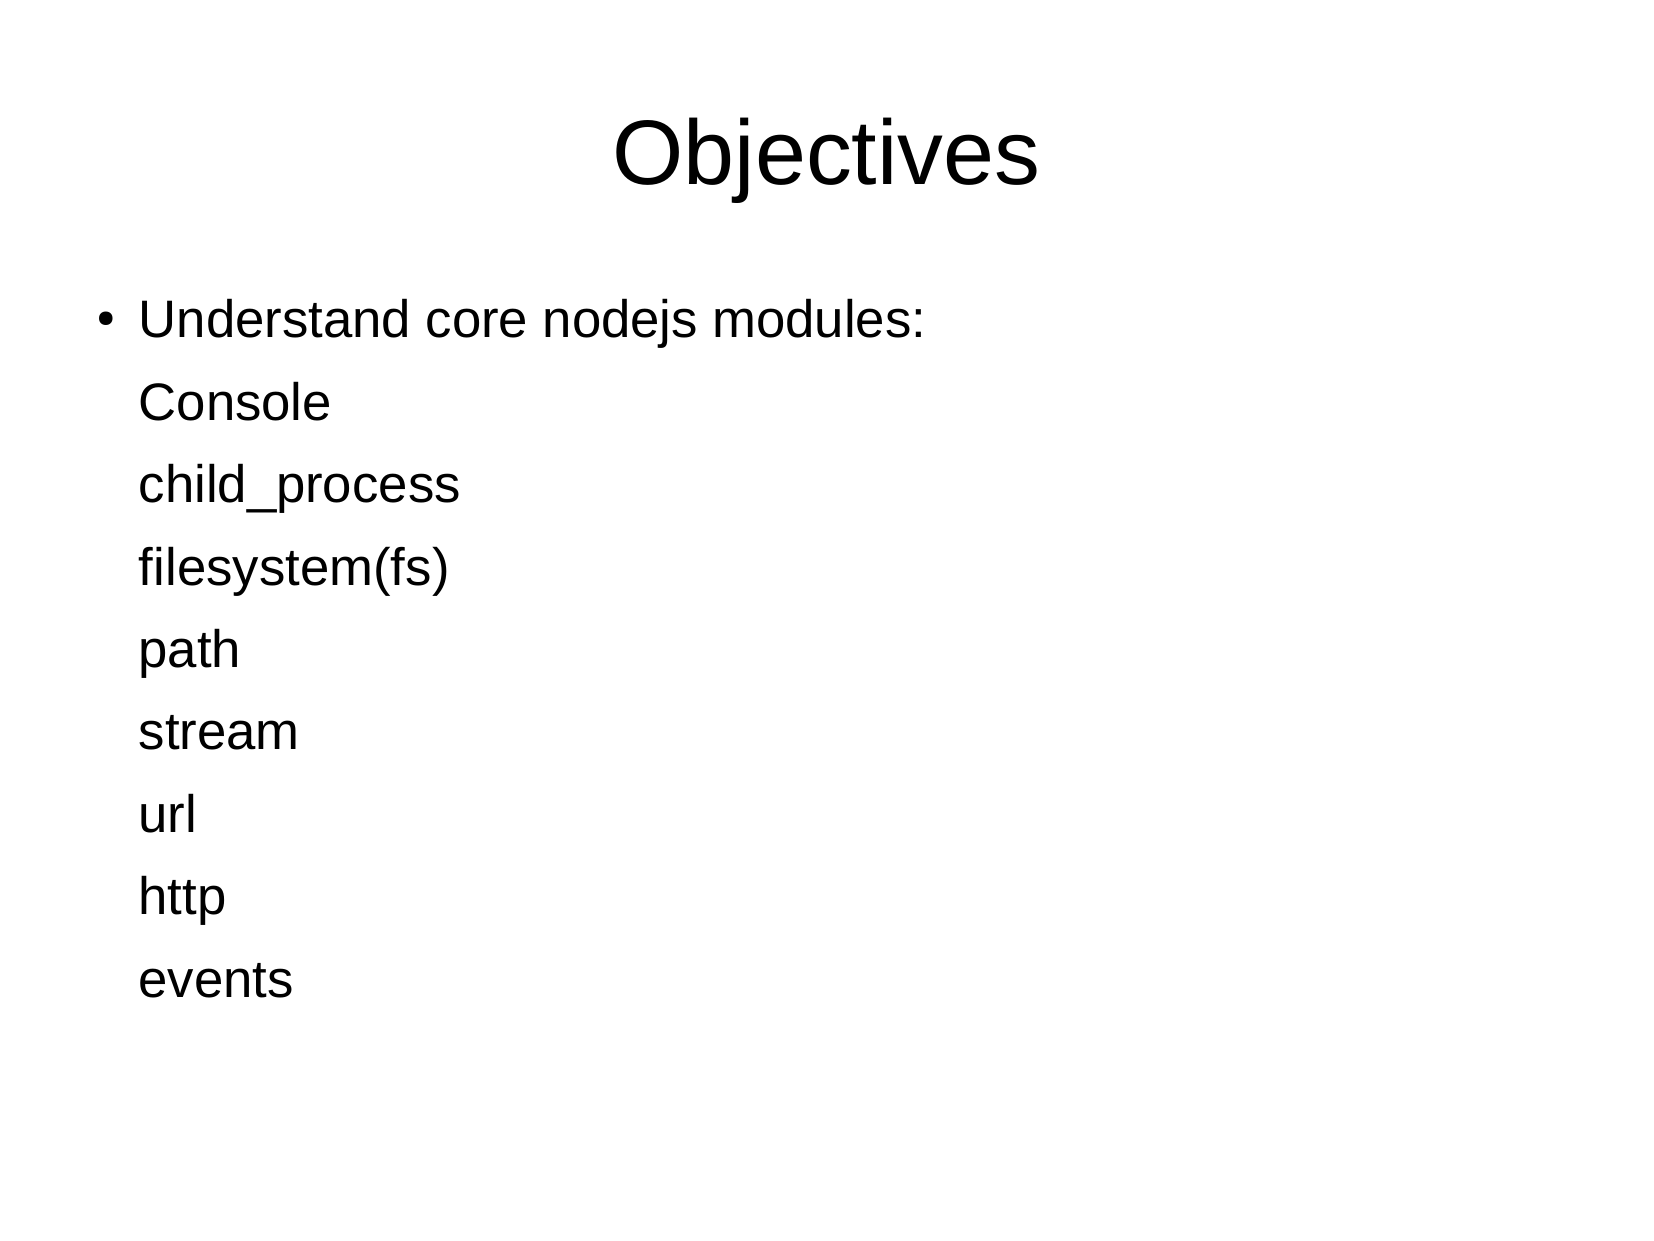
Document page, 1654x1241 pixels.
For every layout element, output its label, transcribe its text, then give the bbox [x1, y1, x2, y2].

list Understand core nodejs modules: Console child_process filesystem(fs) path stream url http events [82, 290, 1571, 1010]
title Objectives [82, 49, 1571, 257]
